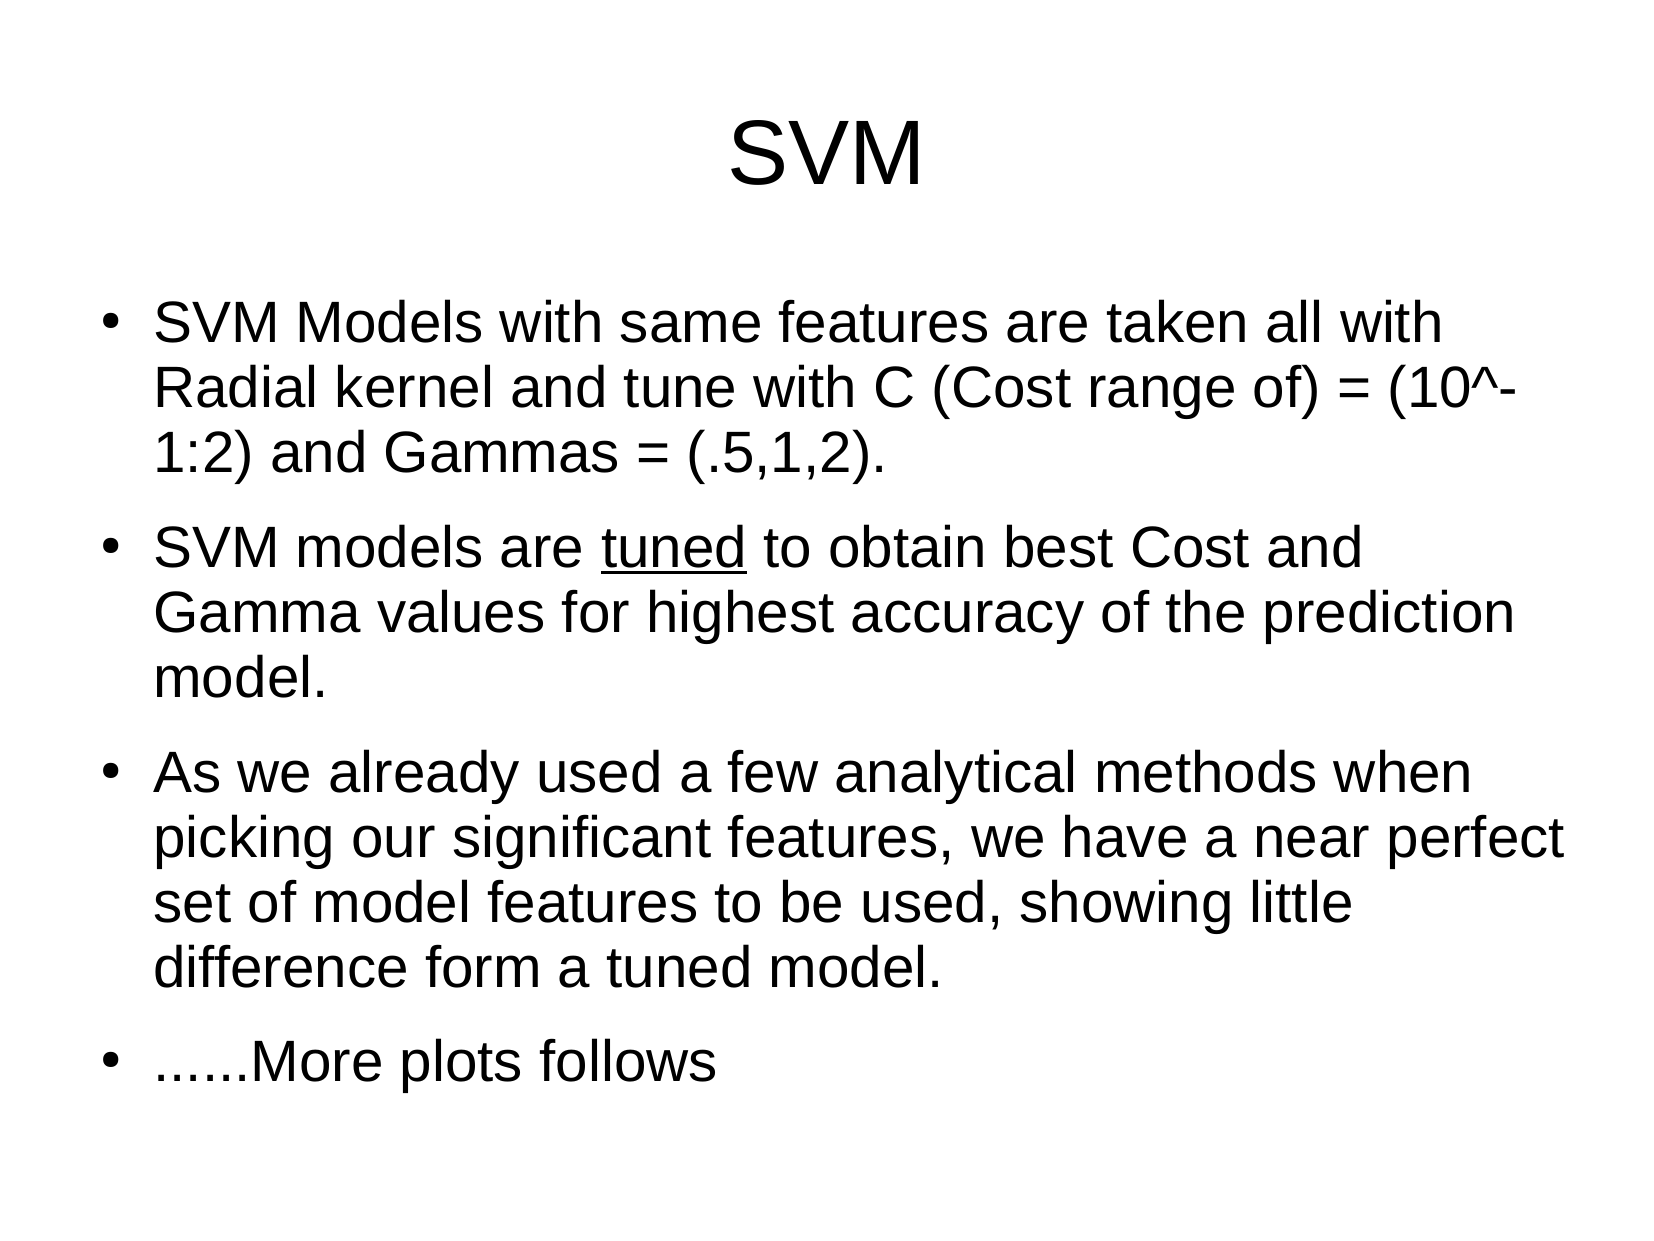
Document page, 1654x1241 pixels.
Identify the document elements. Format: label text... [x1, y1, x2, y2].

list SVM Models with same features are taken all with Radial kernel and tune with C (Cost range of) = (10^-1:2) and Gammas = (.5,1,2). SVM models are tuned to obtain best Cost and Gamma values for highest accuracy of the prediction model. As we already used a few analytical methods when picking our significant features, we have a near perfect set of model features to be used, showing little difference form a tuned model. ......More plots follows [82, 290, 1571, 1109]
title SVM [82, 49, 1571, 257]
